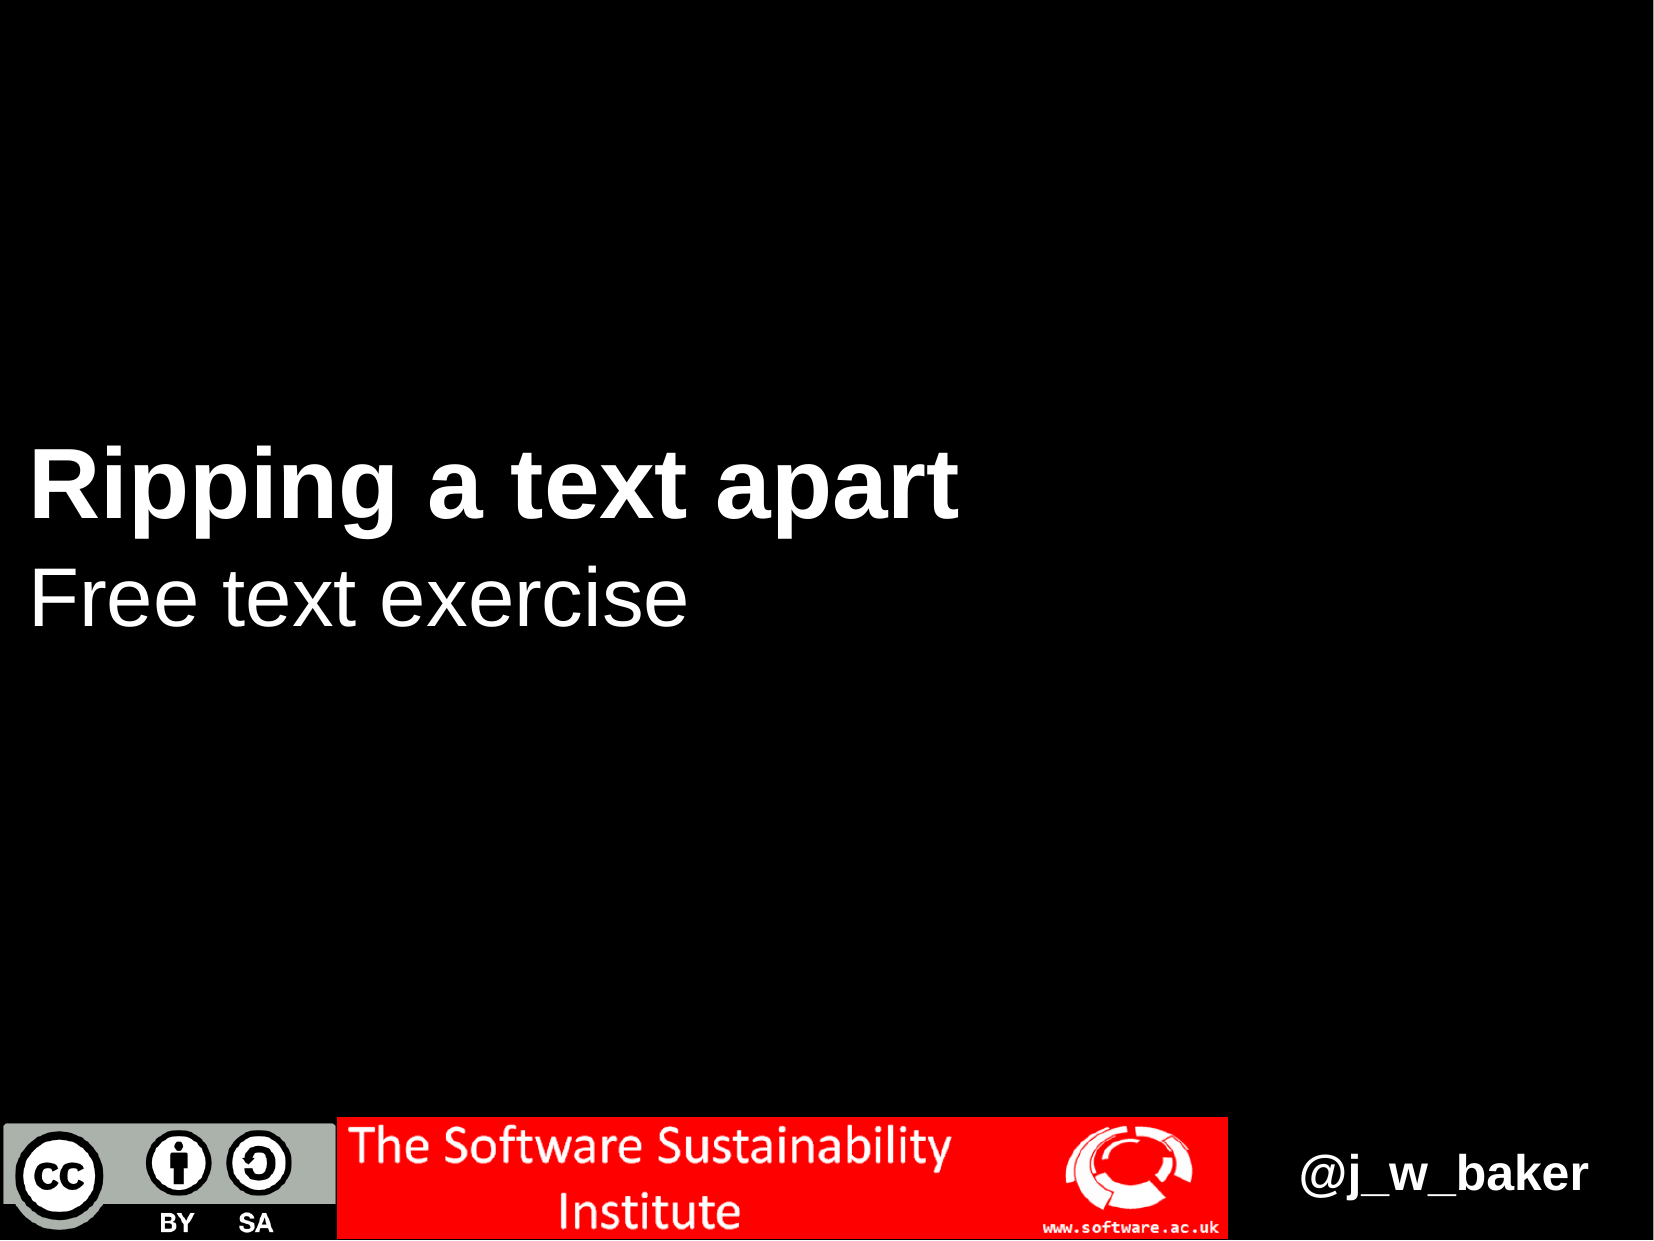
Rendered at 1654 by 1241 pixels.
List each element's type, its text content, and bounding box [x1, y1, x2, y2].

text_box @j_w_baker [1266, 1085, 1622, 1241]
picture [0, 1117, 1228, 1239]
text_box Ripping a text apart Free text exercise [28, 427, 1623, 645]
